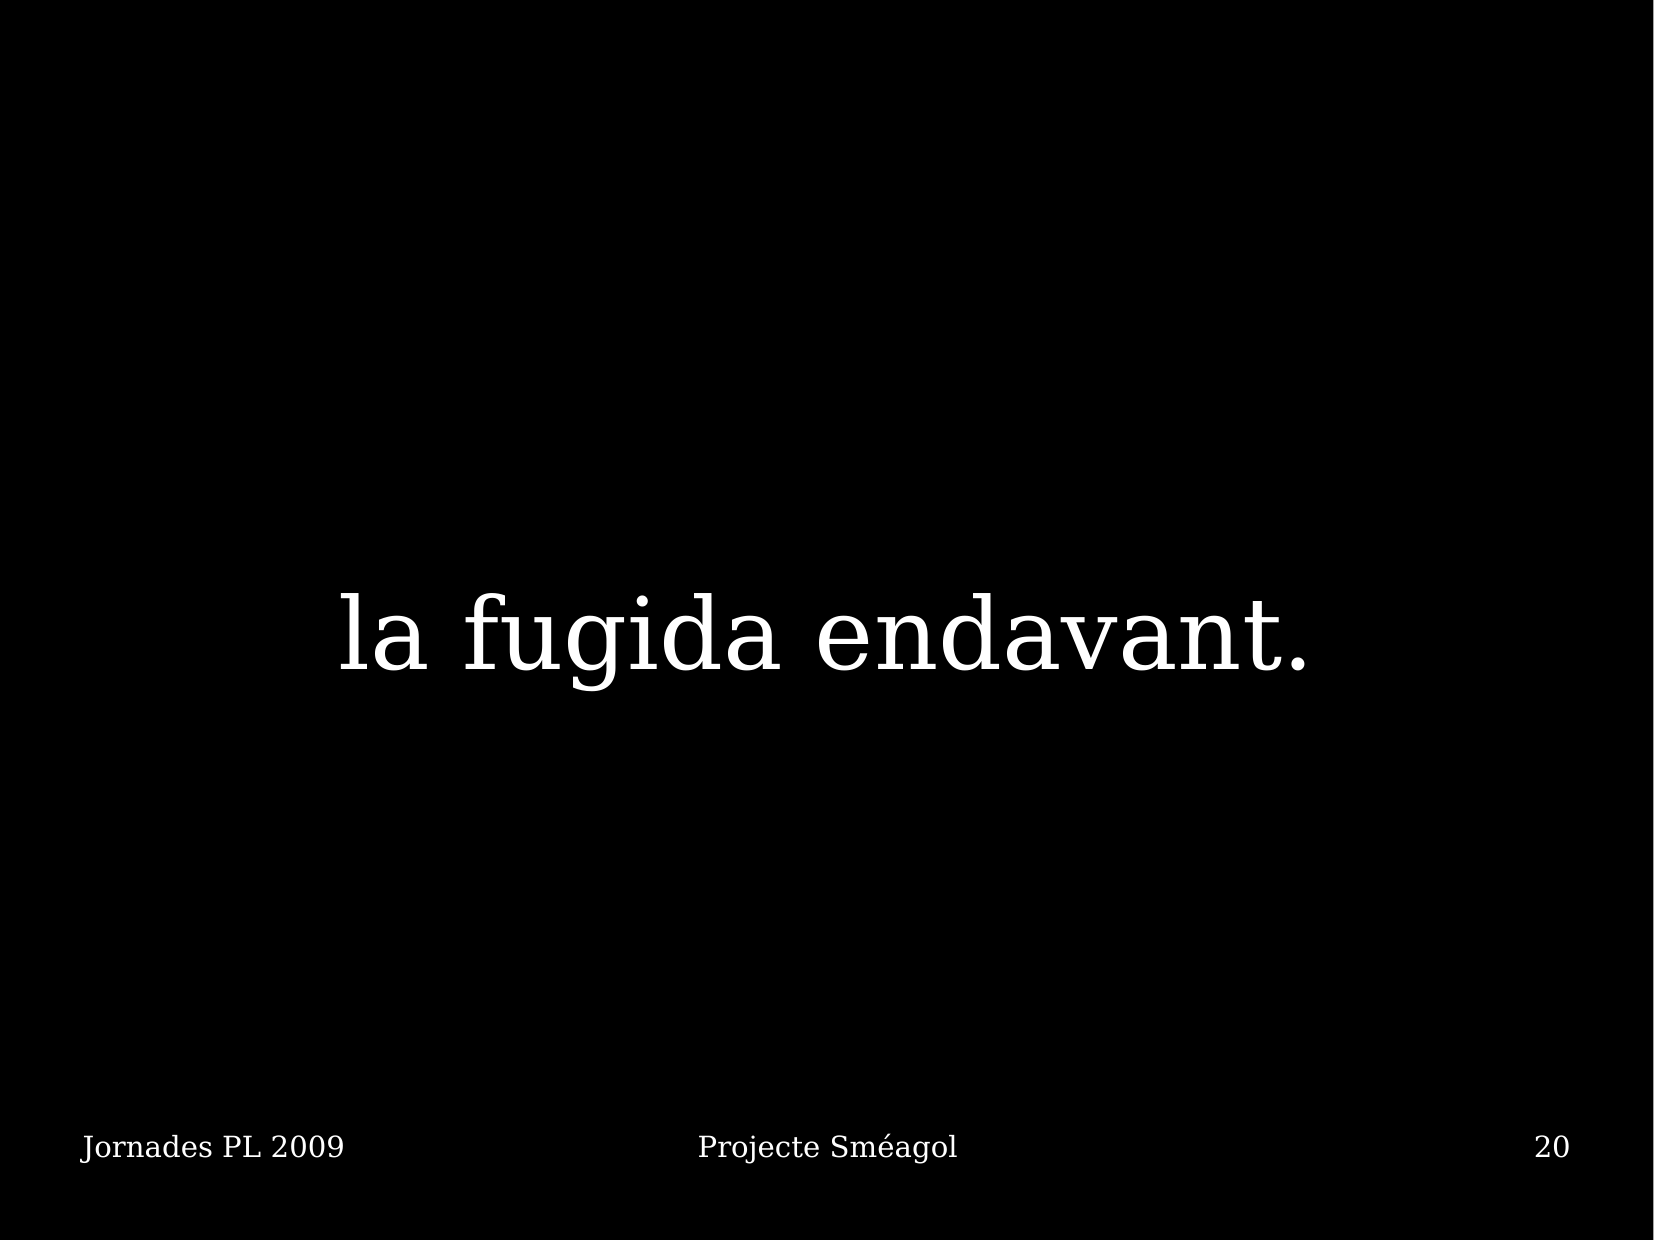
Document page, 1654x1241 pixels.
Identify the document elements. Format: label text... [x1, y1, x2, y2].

title la fugida endavant. [59, 529, 1595, 711]
